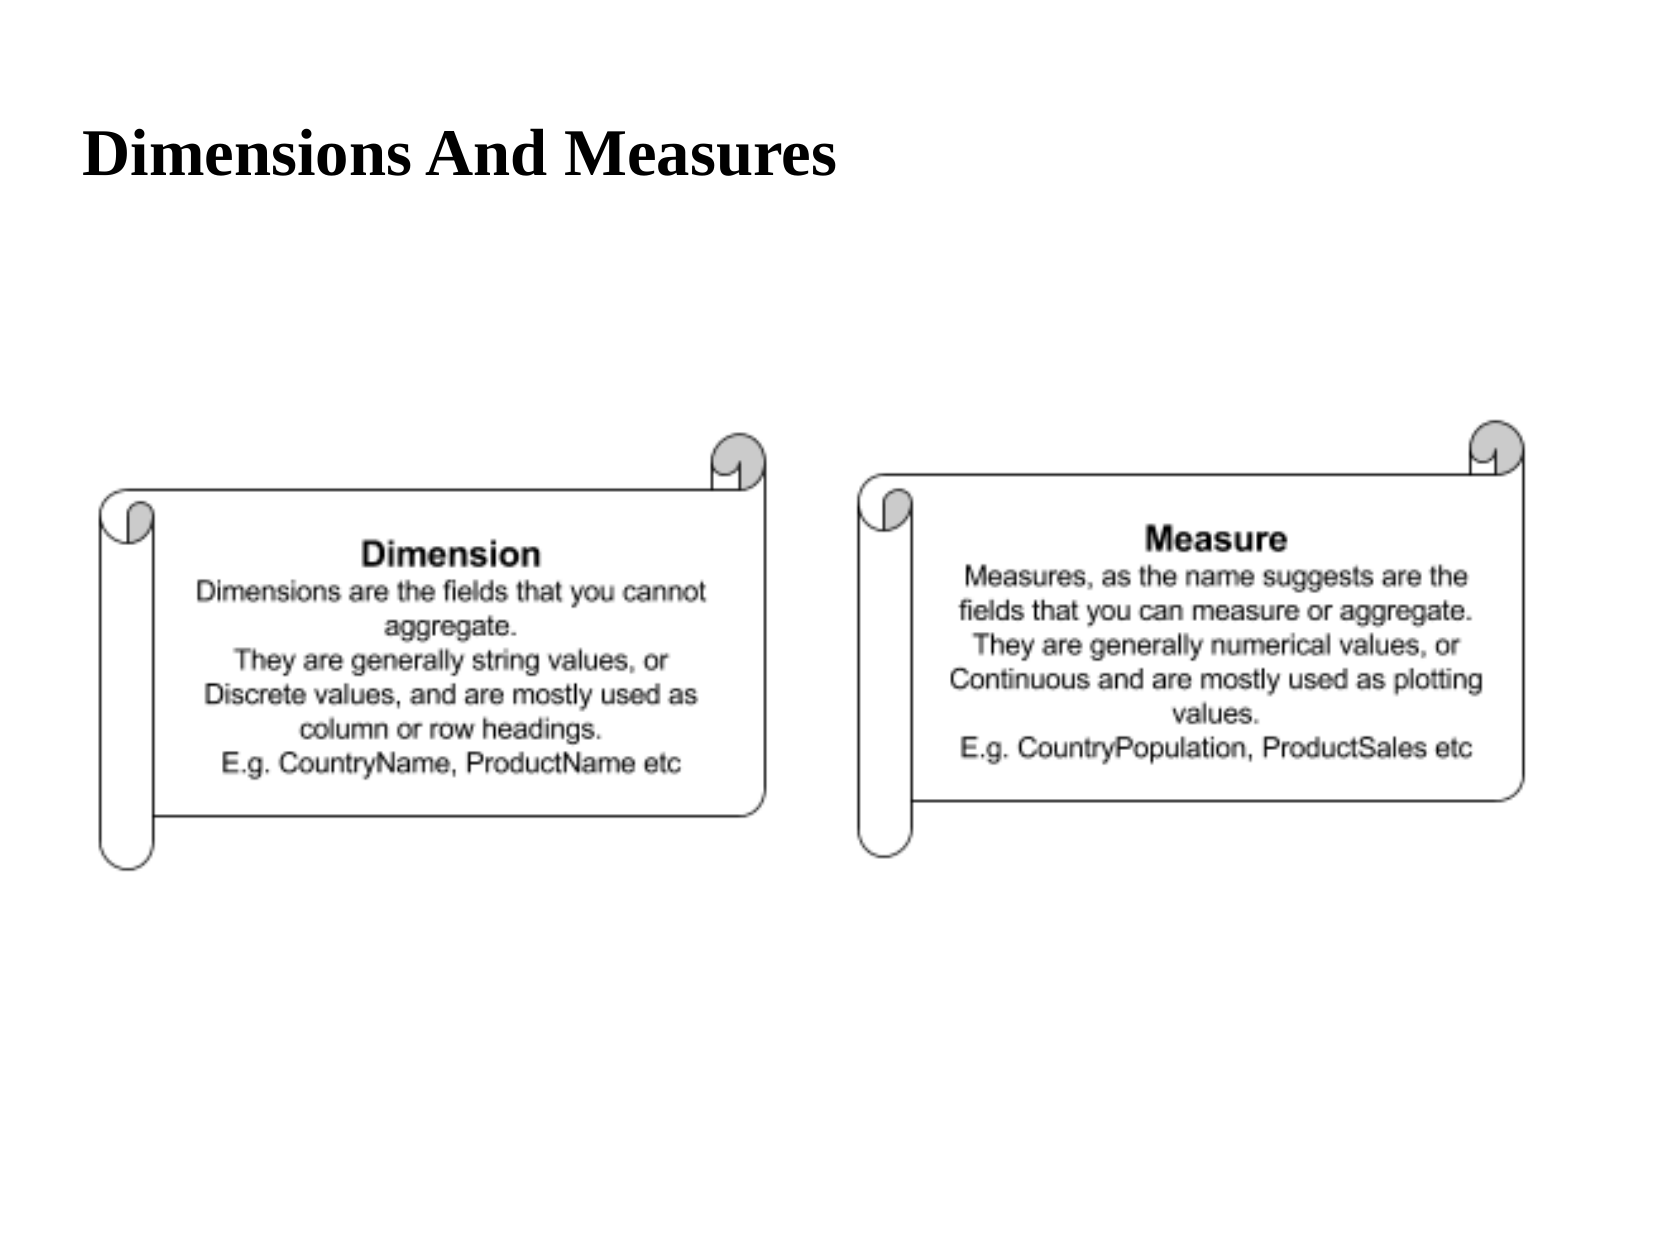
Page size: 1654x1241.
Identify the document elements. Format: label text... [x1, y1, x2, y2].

title Dimensions And Measures [82, 49, 1571, 257]
picture [82, 416, 1571, 884]
